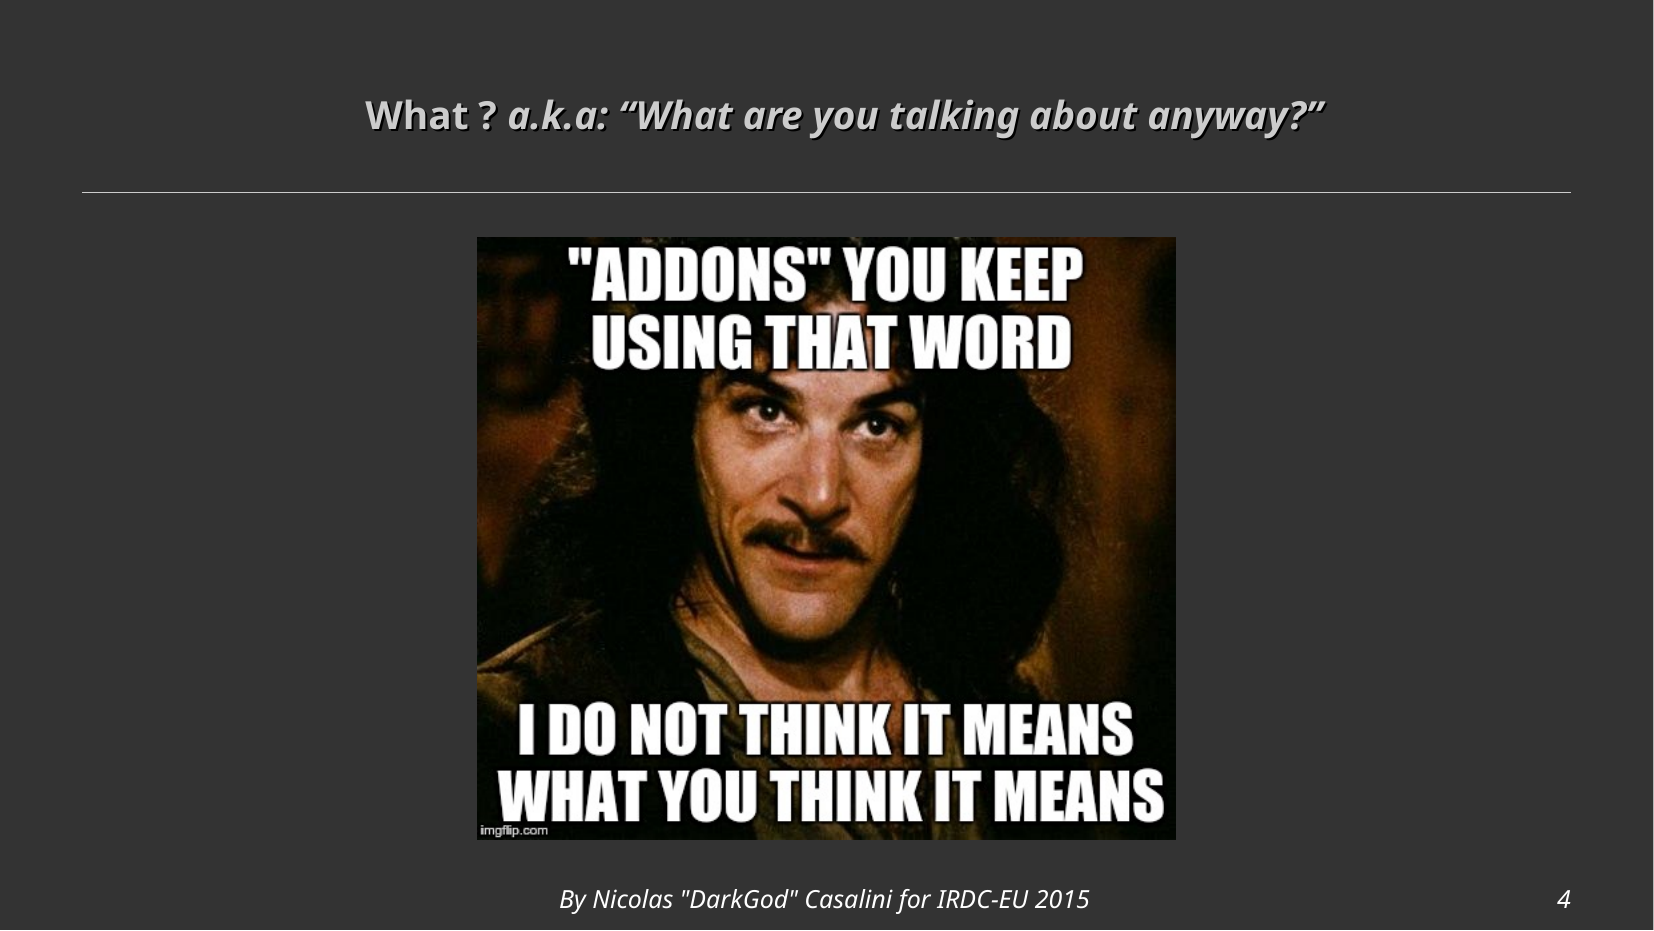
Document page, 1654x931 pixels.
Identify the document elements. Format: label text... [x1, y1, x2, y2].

title What ? a.k.a: “What are you talking about anyway?” [82, 37, 1571, 193]
picture [477, 237, 1176, 841]
